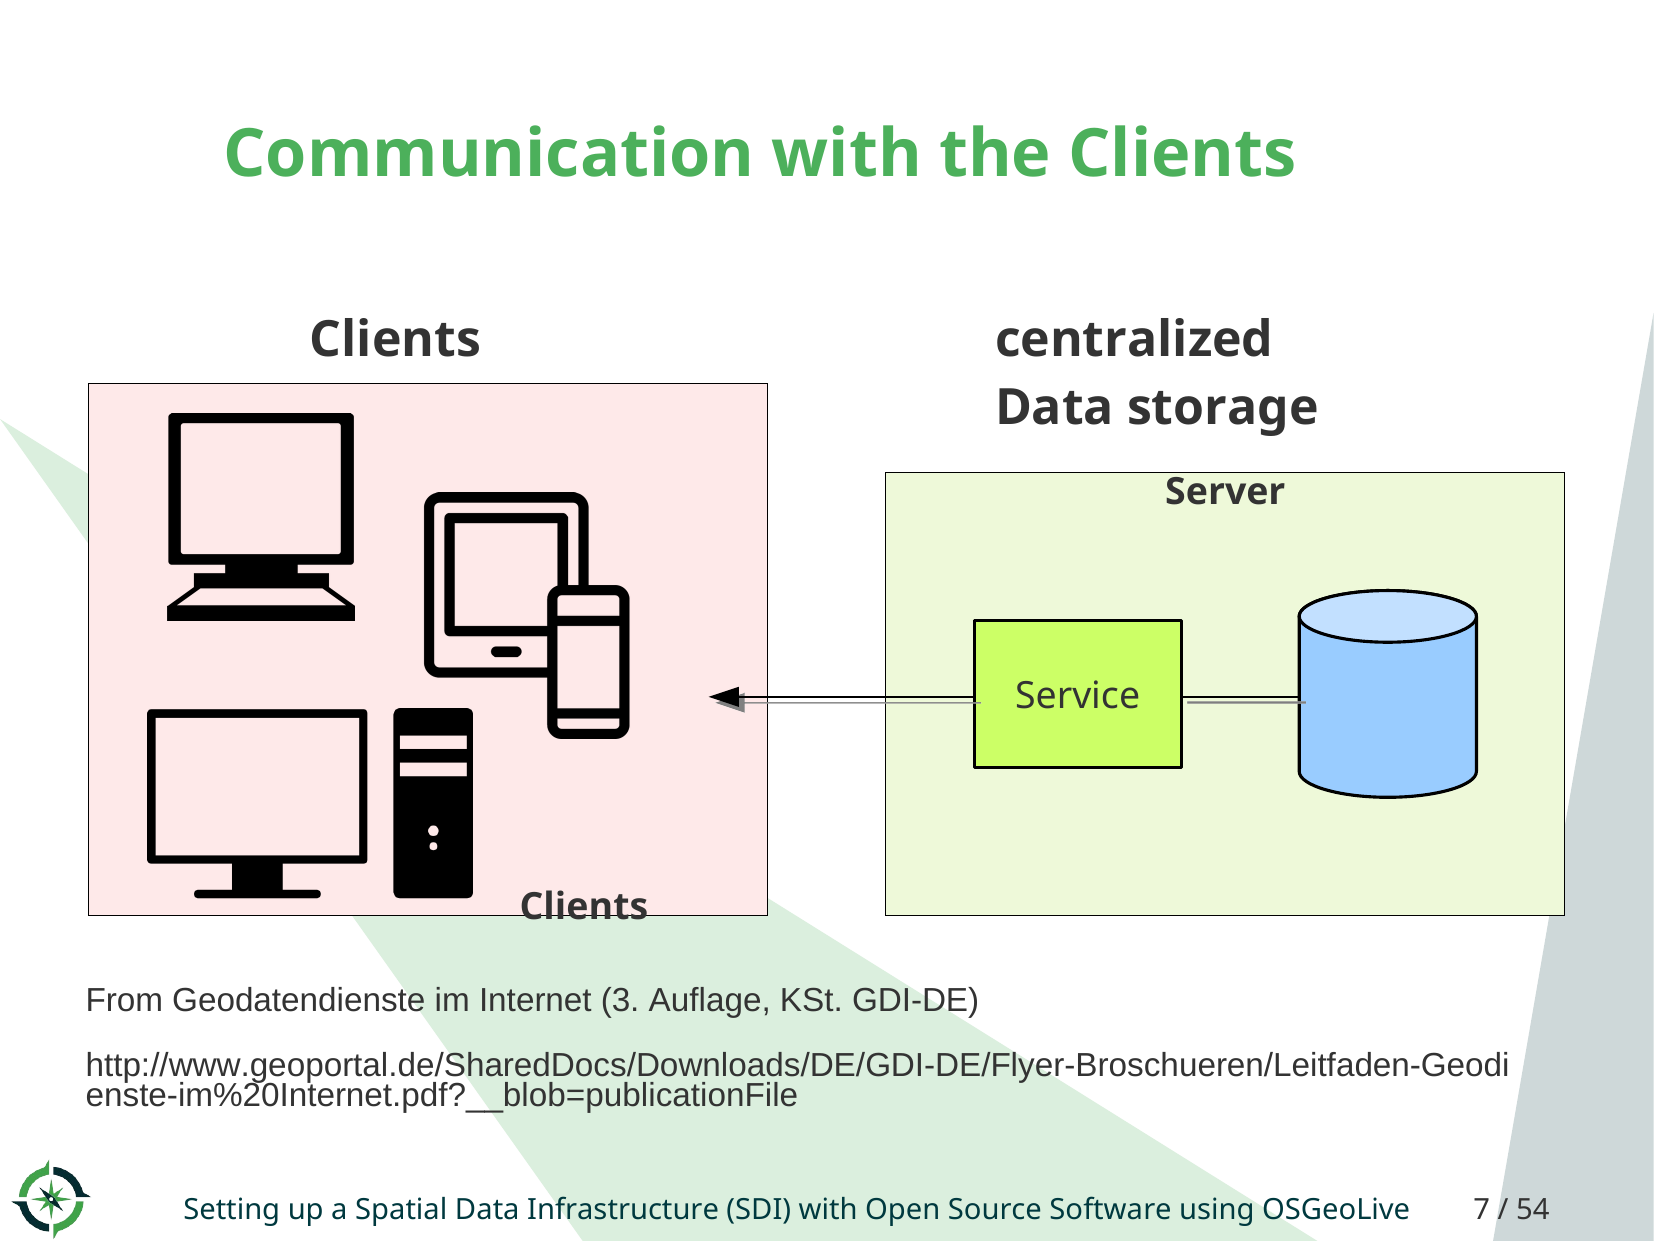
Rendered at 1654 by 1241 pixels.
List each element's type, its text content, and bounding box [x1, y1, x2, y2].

picture [167, 413, 355, 621]
text_box From Geodatendienste im Internet (3. Auflage, KSt. GDI-DE) http://www.geoportal.de/SharedDocs/Downloads/DE/GDI-DE/Flyer-Broschueren/Leitfaden-Geodienste-im%20Internet.pdf?__blob=publicationFile [0, 974, 1536, 1241]
title Communication with the Clients [70, 76, 1452, 225]
picture [147, 492, 650, 1034]
text_box centralized Data storage [980, 295, 1400, 485]
text_box Service [974, 620, 1182, 768]
text_box [1299, 619, 1477, 798]
text_box Server [885, 472, 1565, 916]
text_box Server [885, 698, 974, 702]
text_box Clients [295, 295, 562, 414]
text_box Clients [88, 383, 768, 916]
